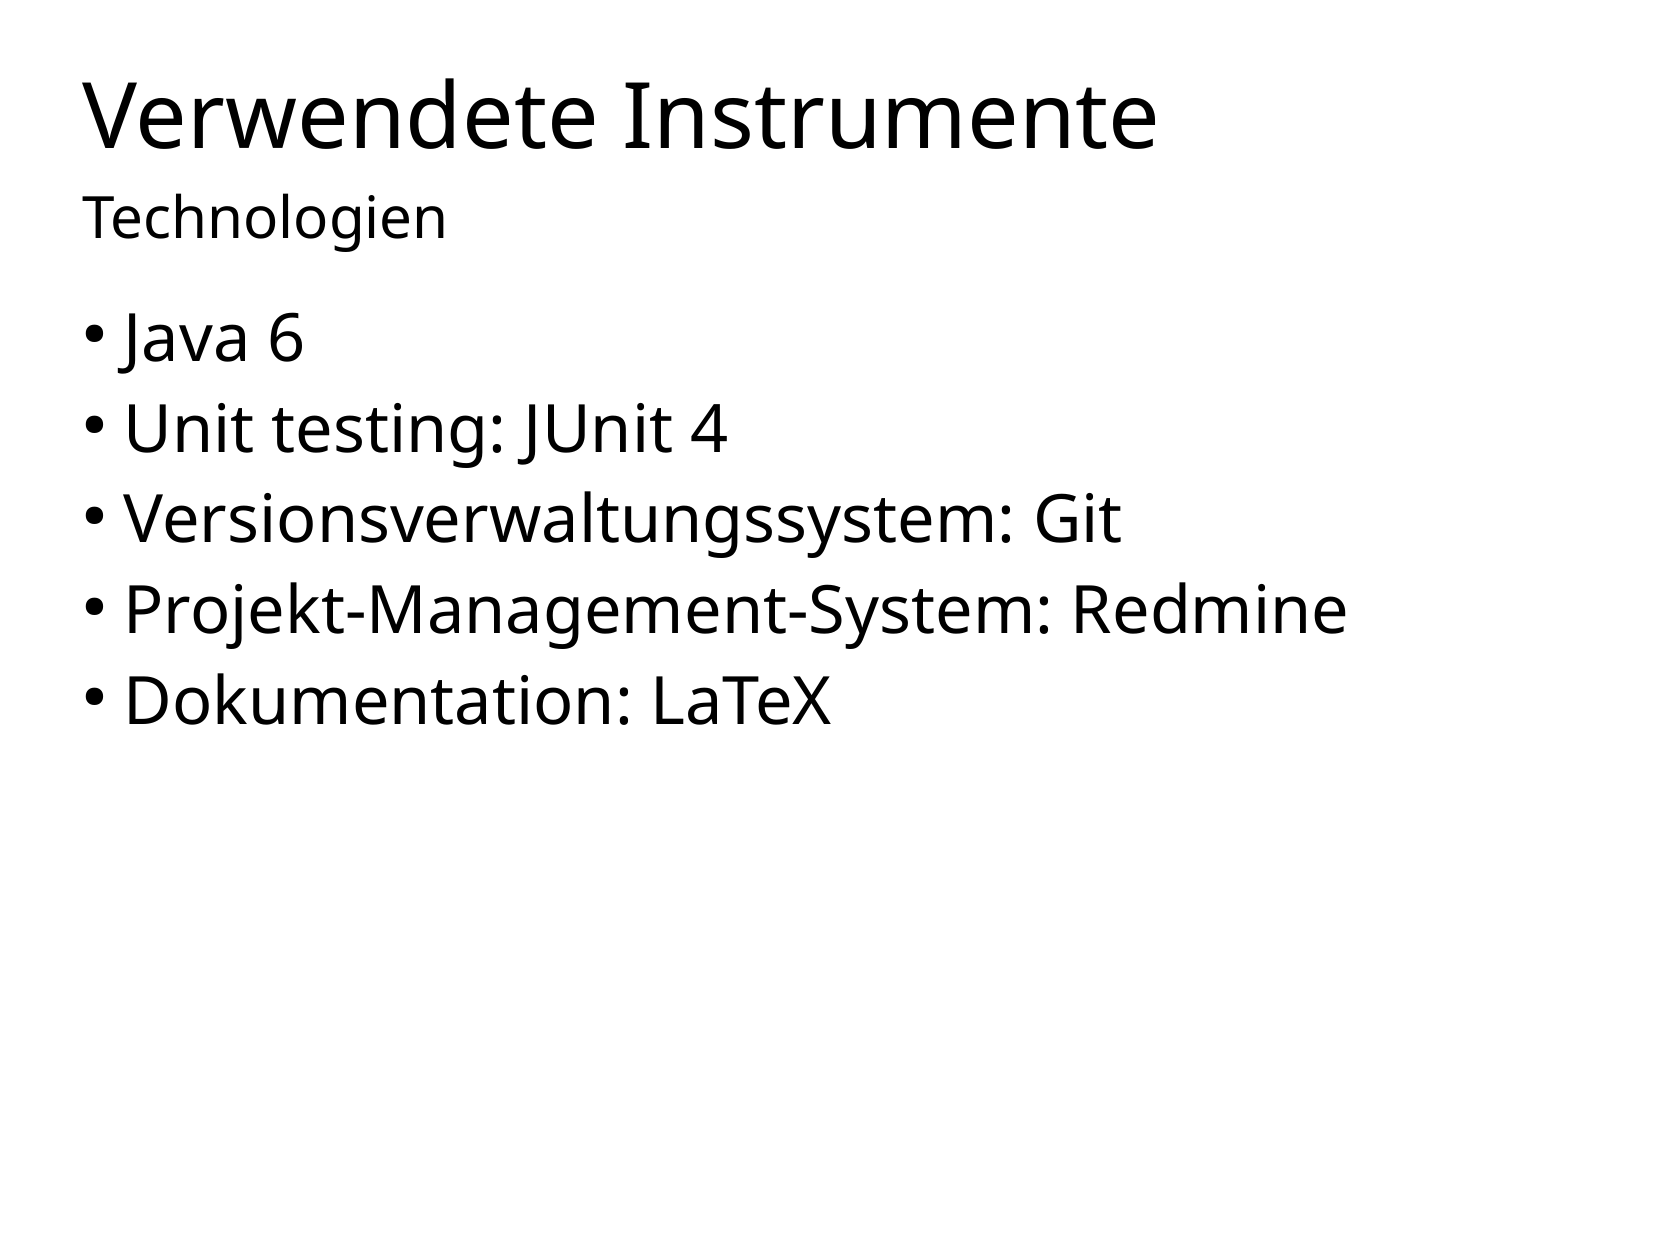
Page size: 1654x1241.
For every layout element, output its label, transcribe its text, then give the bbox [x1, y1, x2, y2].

list Java 6 Unit testing: JUnit 4 Versionsverwaltungssystem: Git Projekt-Management-System: Redmine Dokumentation: LaTeX [82, 290, 1571, 1109]
title Verwendete Instrumente Technologien [82, 49, 1571, 257]
